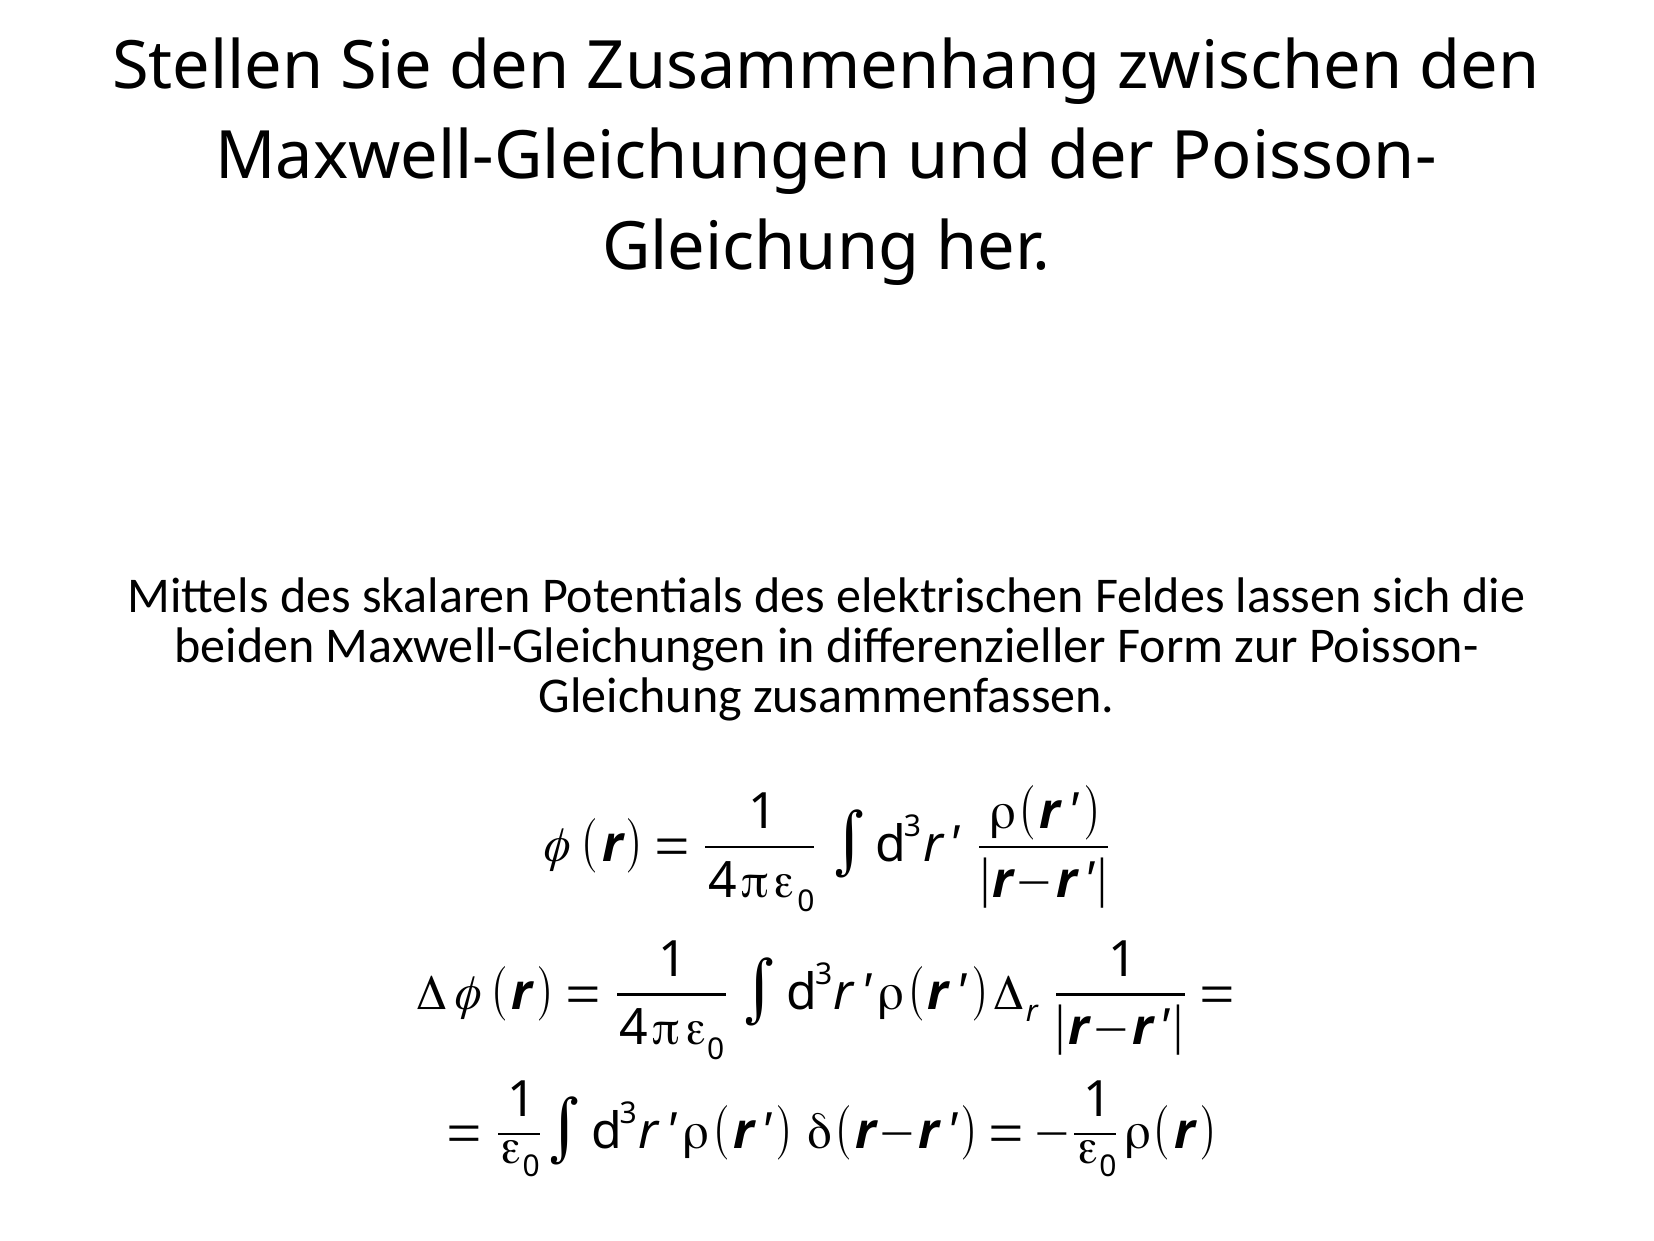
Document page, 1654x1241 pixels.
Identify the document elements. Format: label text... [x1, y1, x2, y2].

title Stellen Sie den Zusammenhang zwischen den Maxwell-Gleichungen und der Poisson-Gleichung her. [82, 19, 1571, 287]
subtitle Mittels des skalaren Potentials des elektrischen Feldes lassen sich die beiden Maxwell-Gleichungen in differenzieller Form zur Poisson-Gleichung zusammenfassen. [82, 290, 1571, 1010]
chart [534, 781, 1119, 920]
chart [408, 929, 1245, 1185]
